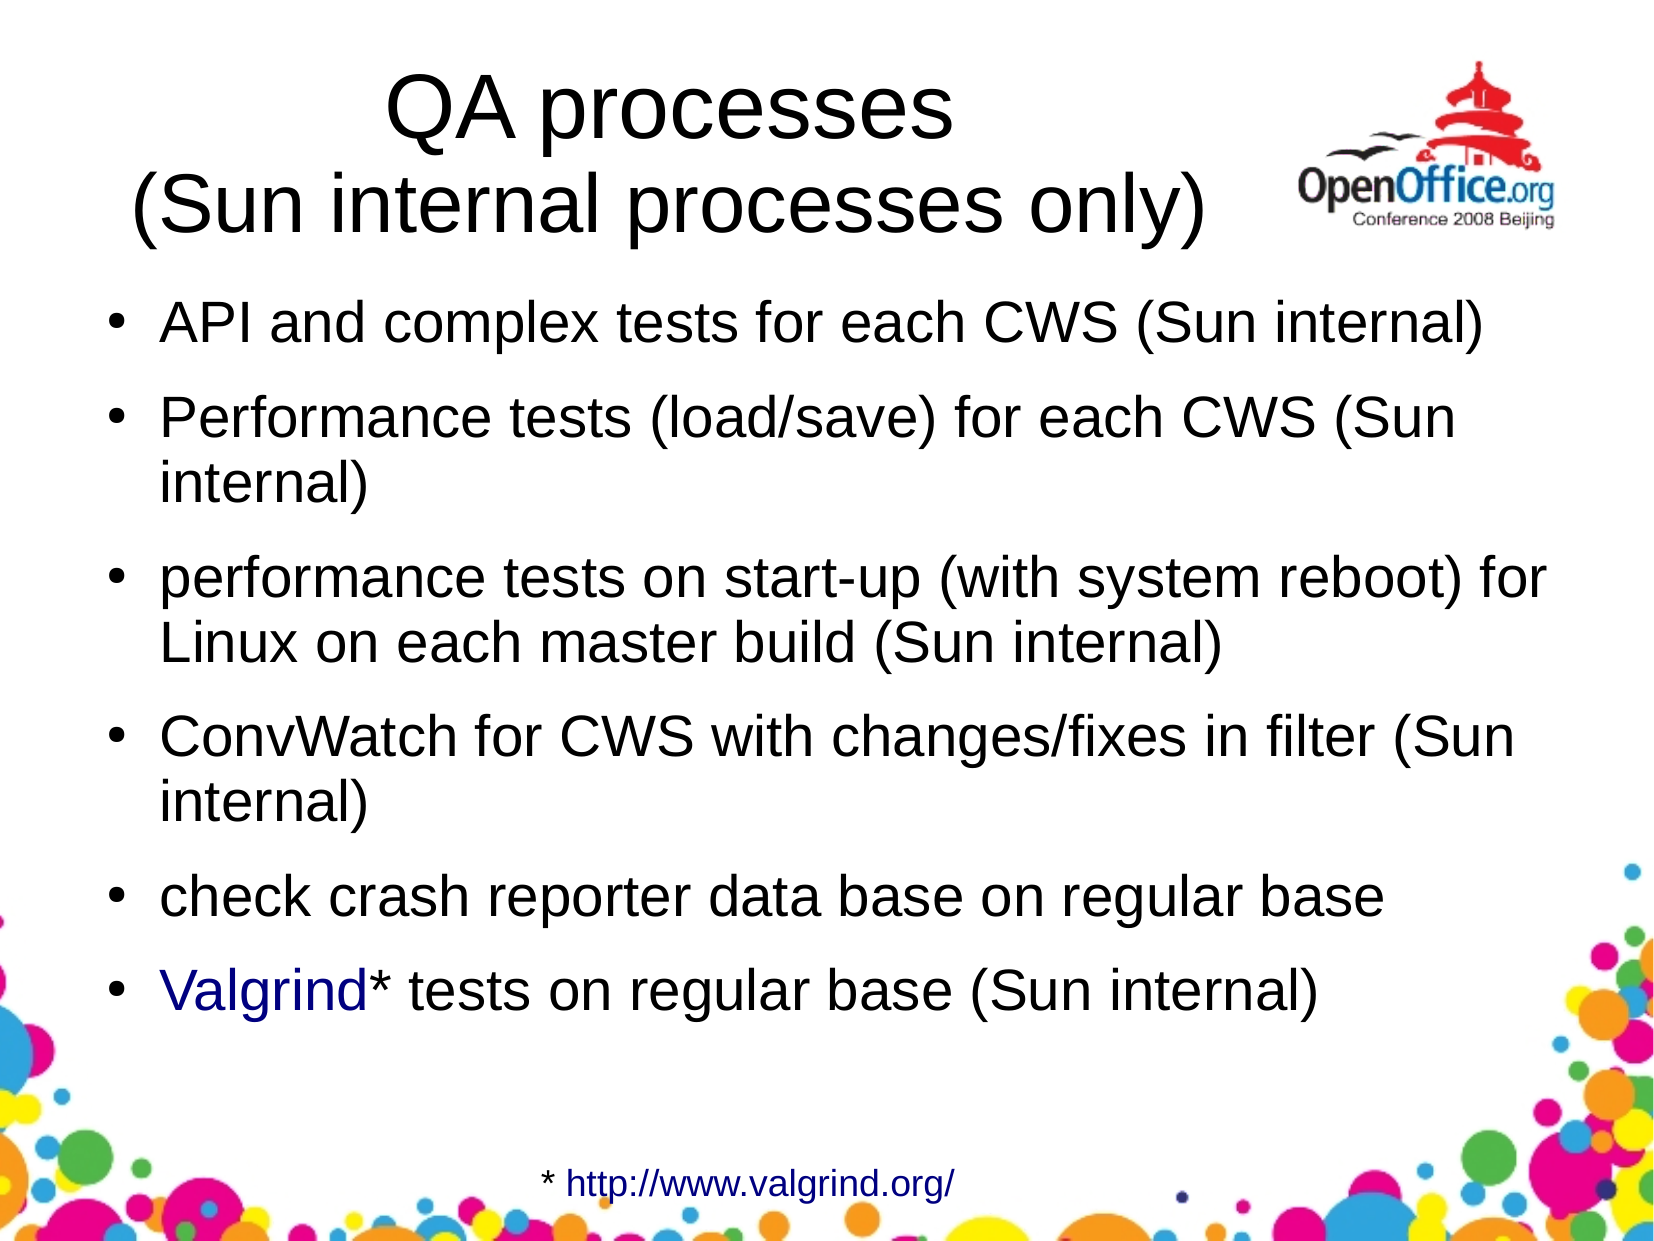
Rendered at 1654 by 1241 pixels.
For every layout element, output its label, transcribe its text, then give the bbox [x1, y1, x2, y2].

list API and complex tests for each CWS (Sun internal) Performance tests (load/save) for each CWS (Sun internal) performance tests on start-up (with system reboot) for Linux on each master build (Sun internal) ConvWatch for CWS with changes/fixes in filter (Sun internal) check crash reporter data base on regular base Valgrind* tests on regular base (Sun internal) [88, 290, 1577, 1094]
text_box * http://www.valgrind.org/ [526, 1155, 1021, 1213]
picture [1285, 51, 1569, 250]
title QA processes (Sun internal processes only) [82, 55, 1258, 251]
picture [0, 810, 1654, 1241]
